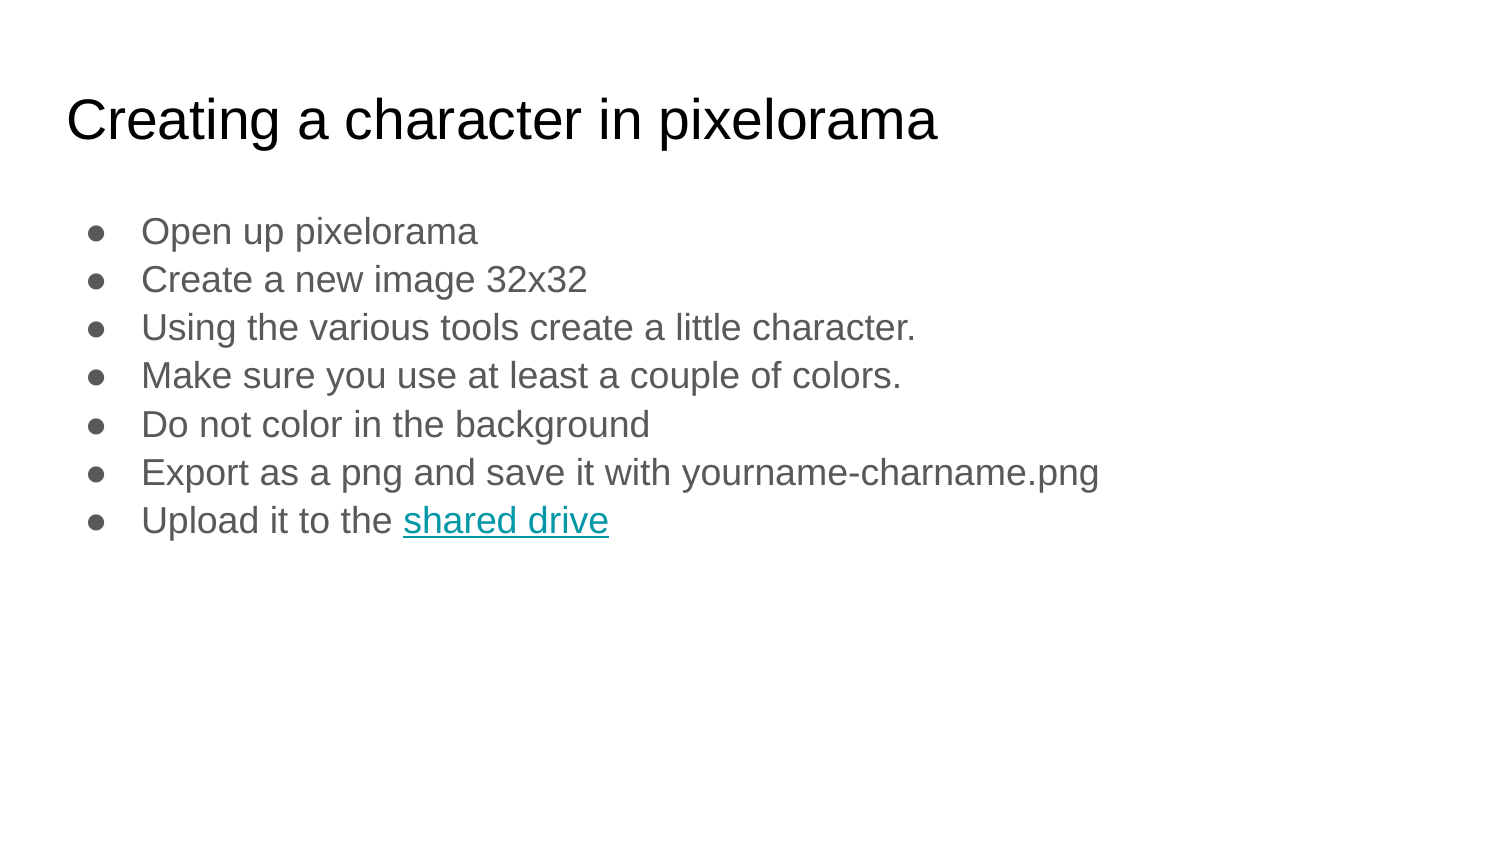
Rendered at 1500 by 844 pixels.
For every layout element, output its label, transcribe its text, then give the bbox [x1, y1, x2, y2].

title Creating a character in pixelorama [51, 72, 1449, 167]
list Open up pixelorama Create a new image 32x32 Using the various tools create a little character. Make sure you use at least a couple of colors. Do not color in the background Export as a png and save it with yourname-charname.png Upload it to the shared drive [51, 189, 1449, 750]
